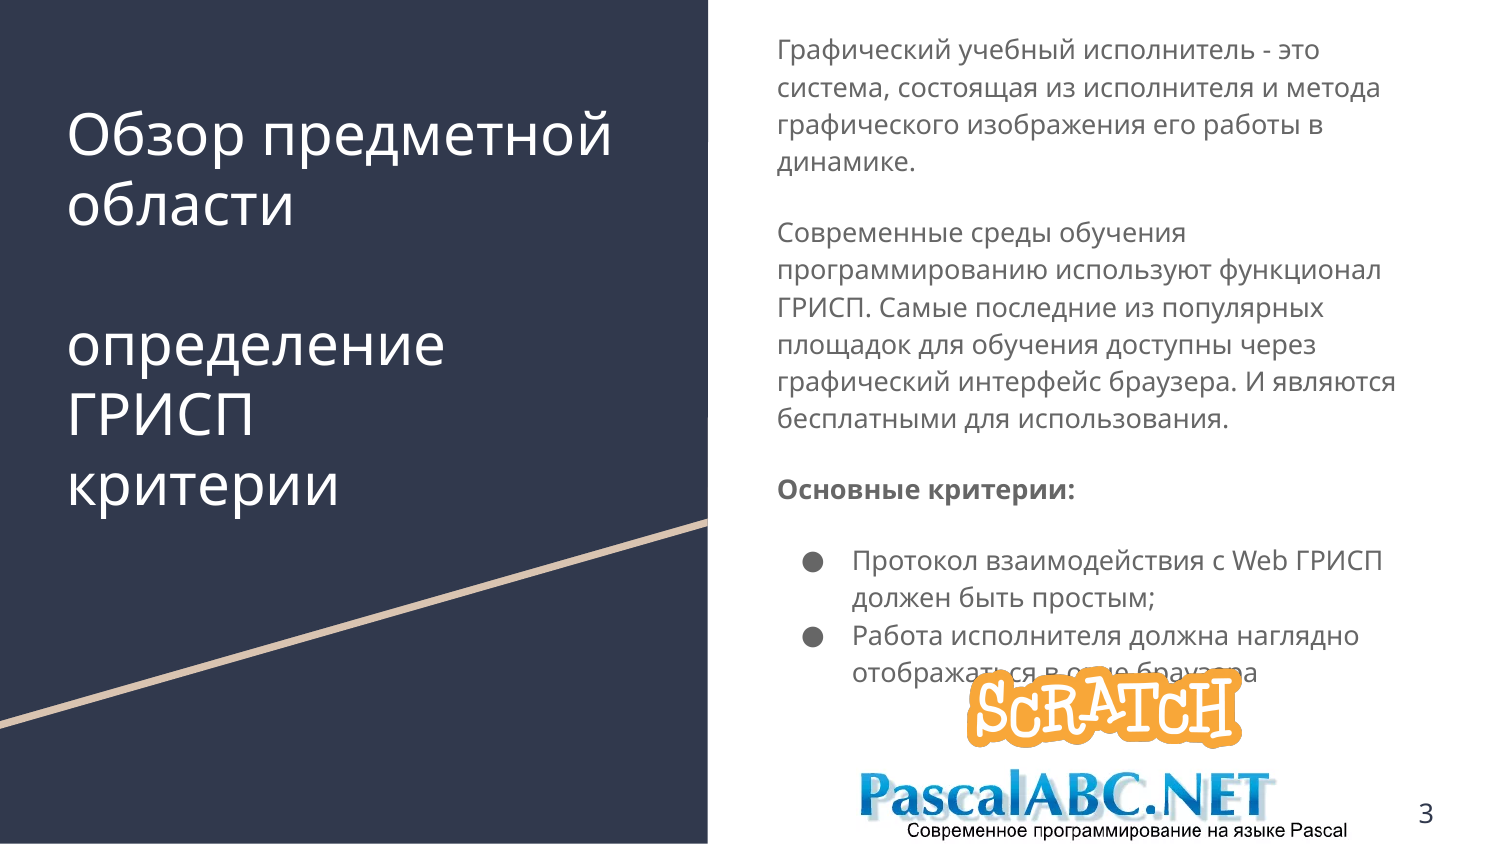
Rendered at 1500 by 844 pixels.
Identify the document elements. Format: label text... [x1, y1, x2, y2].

list Графический учебный исполнитель - это система, состоящая из исполнителя и метода графического изображения его работы в динамике. Современные среды обучения программированию используют функционал ГРИСП. Самые последние из популярных площадок для обучения доступны через графический интерфейс браузера. И являются бесплатными для использования. Основные критерии: Протокол взаимодействия с Web ГРИСП должен быть простым; Работа исполнителя должна наглядно отображаться в окне браузера [761, 12, 1446, 686]
subtitle 3 [1129, 713, 1449, 844]
picture [856, 637, 1270, 844]
title Обзор предметной области определение ГРИСП критерии [51, 82, 660, 494]
